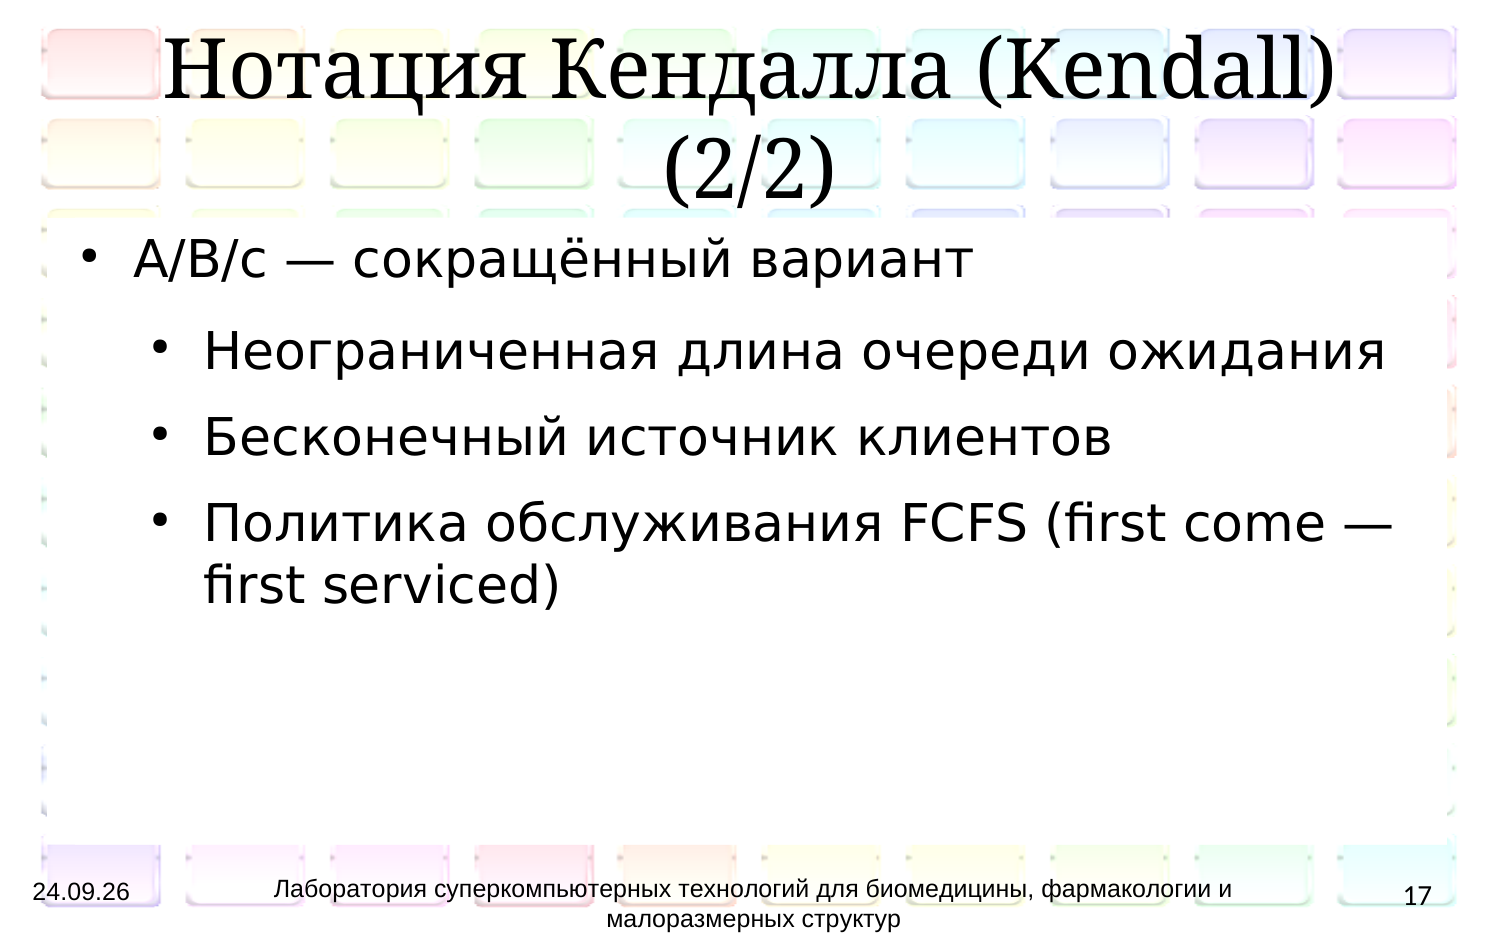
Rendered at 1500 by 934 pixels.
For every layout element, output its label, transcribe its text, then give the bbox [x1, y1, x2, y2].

title Нотация Кендалла (Kendall) (2/2) [75, 37, 1426, 193]
list A/B/c — сокращённый вариант Неограниченная длина очереди ожидания Бесконечный источник клиентов Политика обслуживания FCFS (first come — first serviced) [47, 217, 1447, 845]
picture [0, 0, 1500, 934]
text_box <number> [1387, 868, 1473, 918]
text_box Лаборатория суперкомпьютерных технологий для биомедицины, фармакологии и малоразмерных структур [171, 864, 1338, 915]
text_box 25.11.12 [17, 868, 184, 918]
